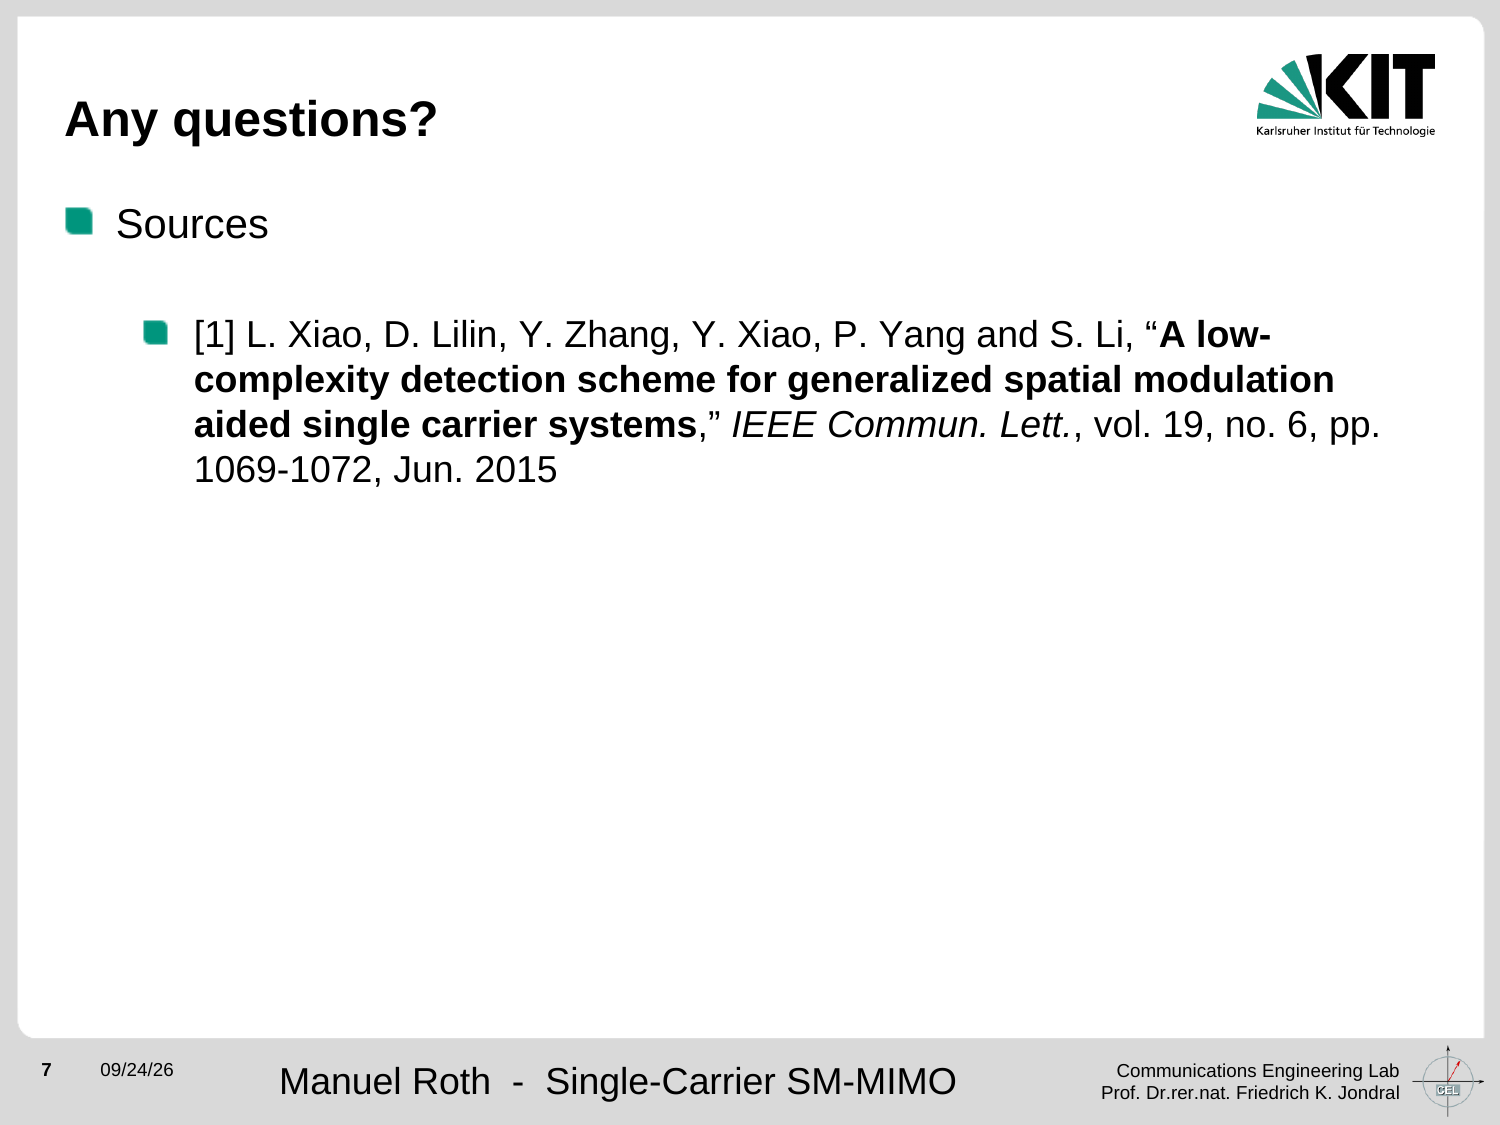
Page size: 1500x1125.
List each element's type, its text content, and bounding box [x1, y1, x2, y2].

picture [0, 0, 1500, 1125]
list Sources [1] L. Xiao, D. Lilin, Y. Zhang, Y. Xiao, P. Yang and S. Li, “A low-complexity detection scheme for generalized spatial modulation aided single carrier systems,” IEEE Commun. Lett., vol. 19, no. 6, pp. 1069-1072, Jun. 2015 [64, 196, 1436, 1000]
title Any questions? [64, 54, 1198, 147]
